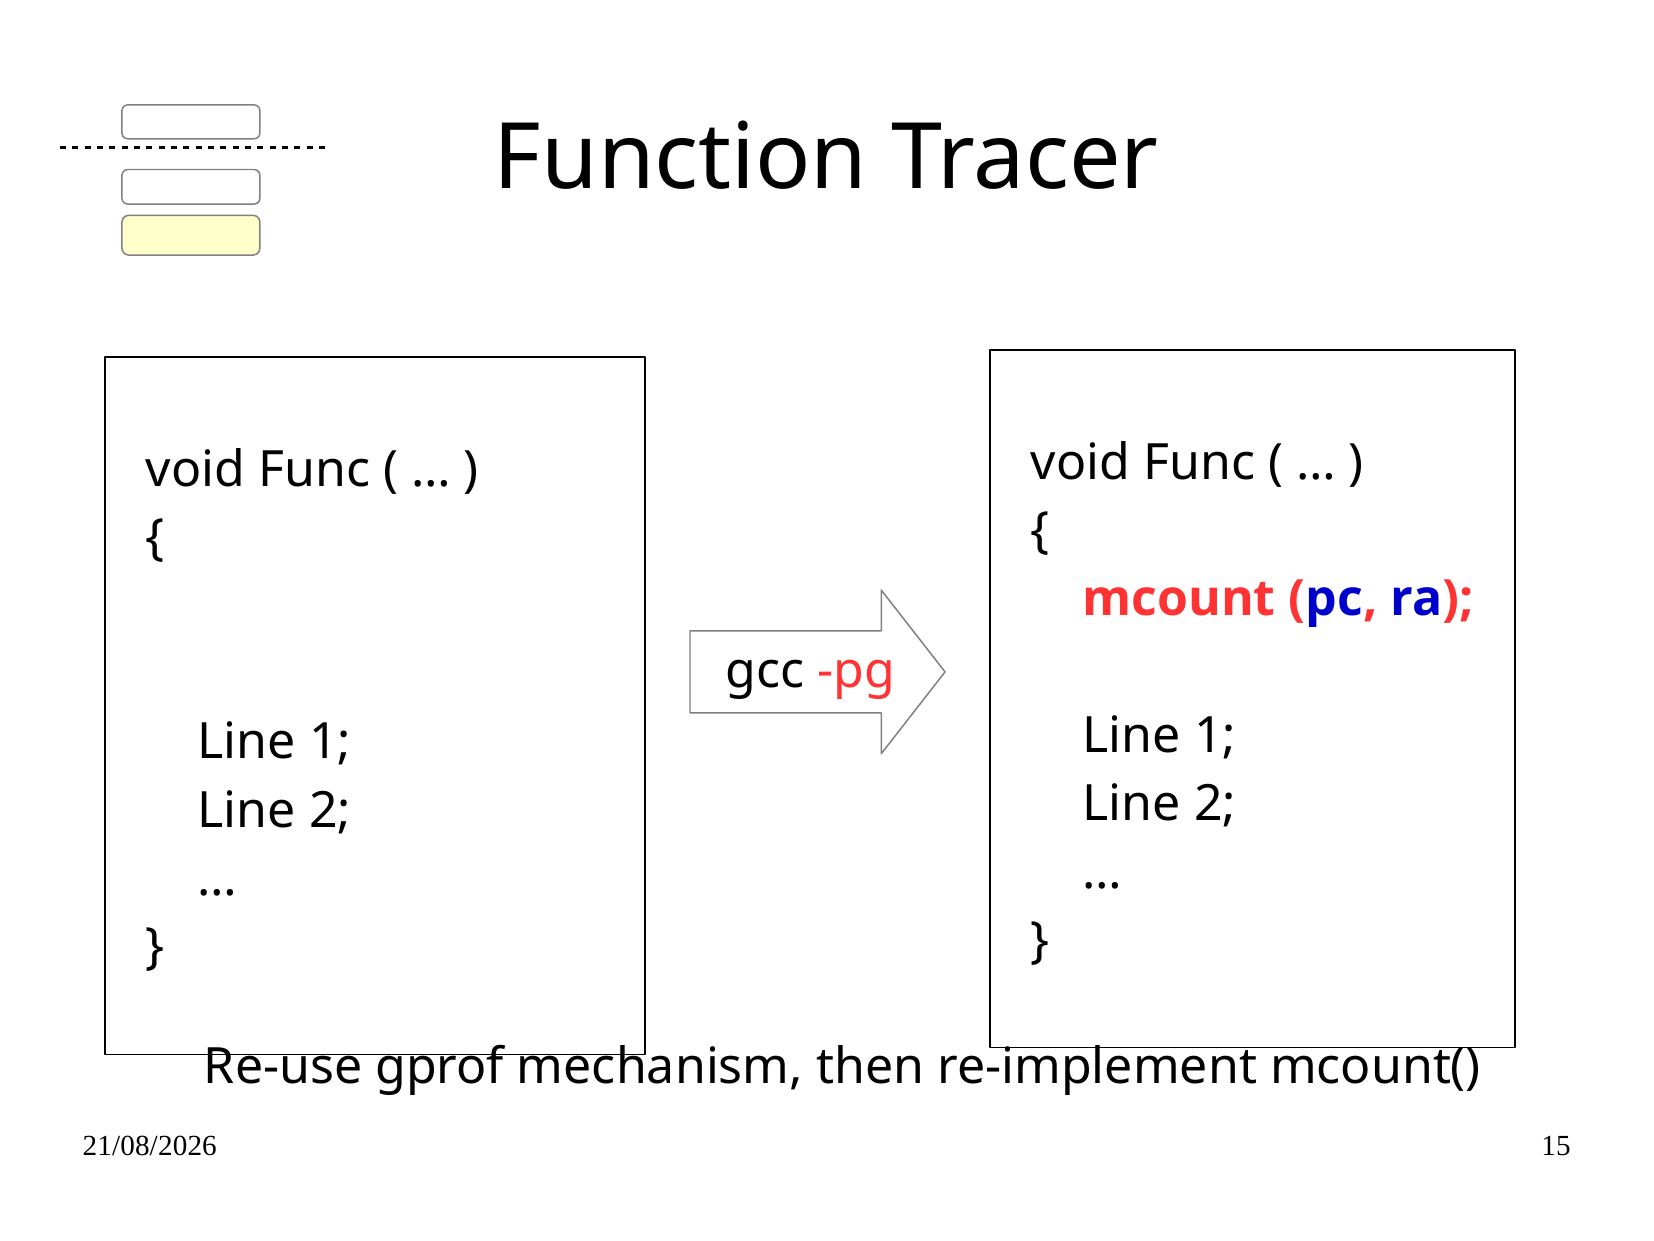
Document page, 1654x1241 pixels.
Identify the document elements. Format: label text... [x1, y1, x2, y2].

text_box Re-use gprof mechanism, then re-implement mcount() [189, 1022, 1411, 1099]
text_box gcc -pg [710, 626, 896, 703]
text_box [121, 215, 260, 256]
text_box void Func ( … ) { mcount (pc, ra); Line 1; Line 2; … } [990, 350, 1516, 968]
text_box void Func ( … ) { Line 1; Line 2; … } [105, 356, 646, 974]
title Function Tracer [82, 49, 1571, 257]
